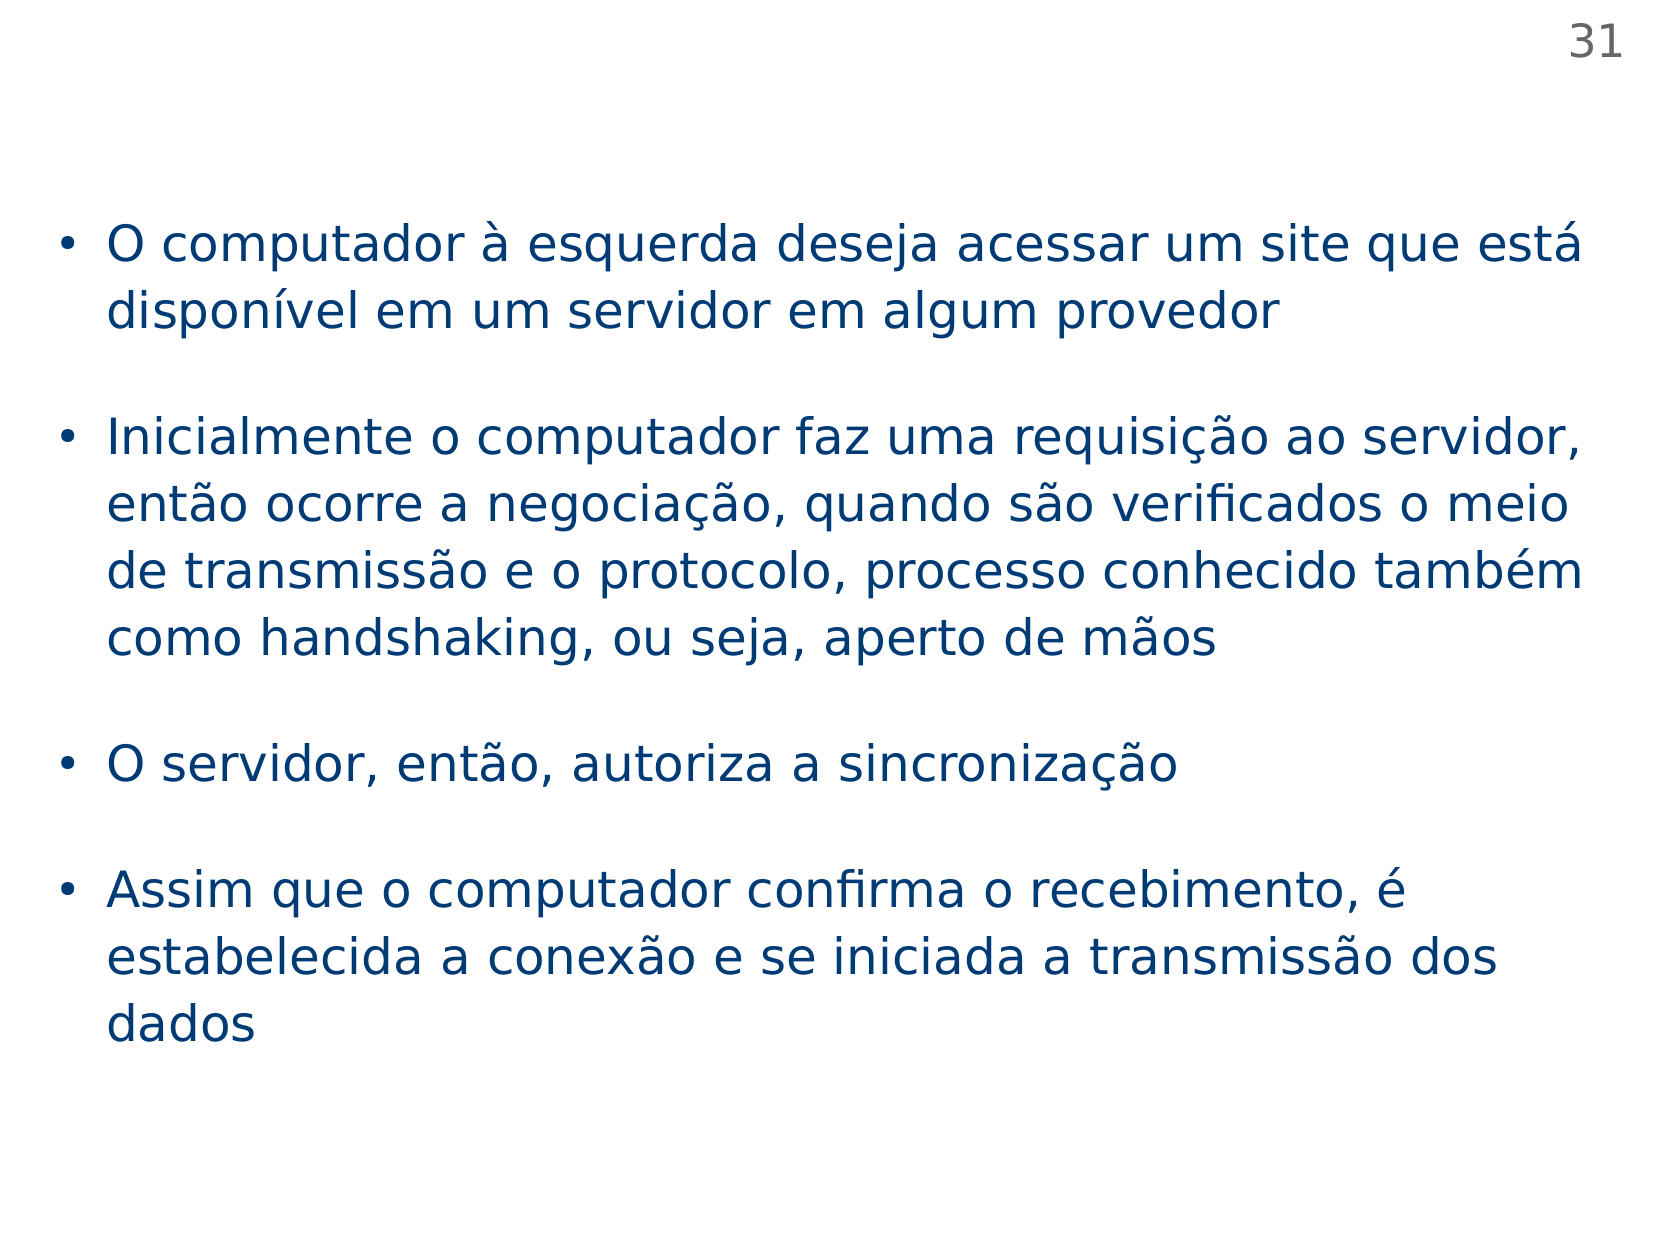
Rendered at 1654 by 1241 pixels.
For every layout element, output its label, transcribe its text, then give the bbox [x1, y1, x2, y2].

list O computador à esquerda deseja acessar um site que está disponível em um servidor em algum provedor Inicialmente o computador faz uma requisição ao servidor, então ocorre a negociação, quando são verificados o meio de transmissão e o protocolo, processo conhecido também como handshaking, ou seja, aperto de mãos O servidor, então, autoriza a sincronização Assim que o computador confirma o recebimento, é estabelecida a conexão e se iniciada a transmissão dos dados [59, 206, 1625, 1211]
